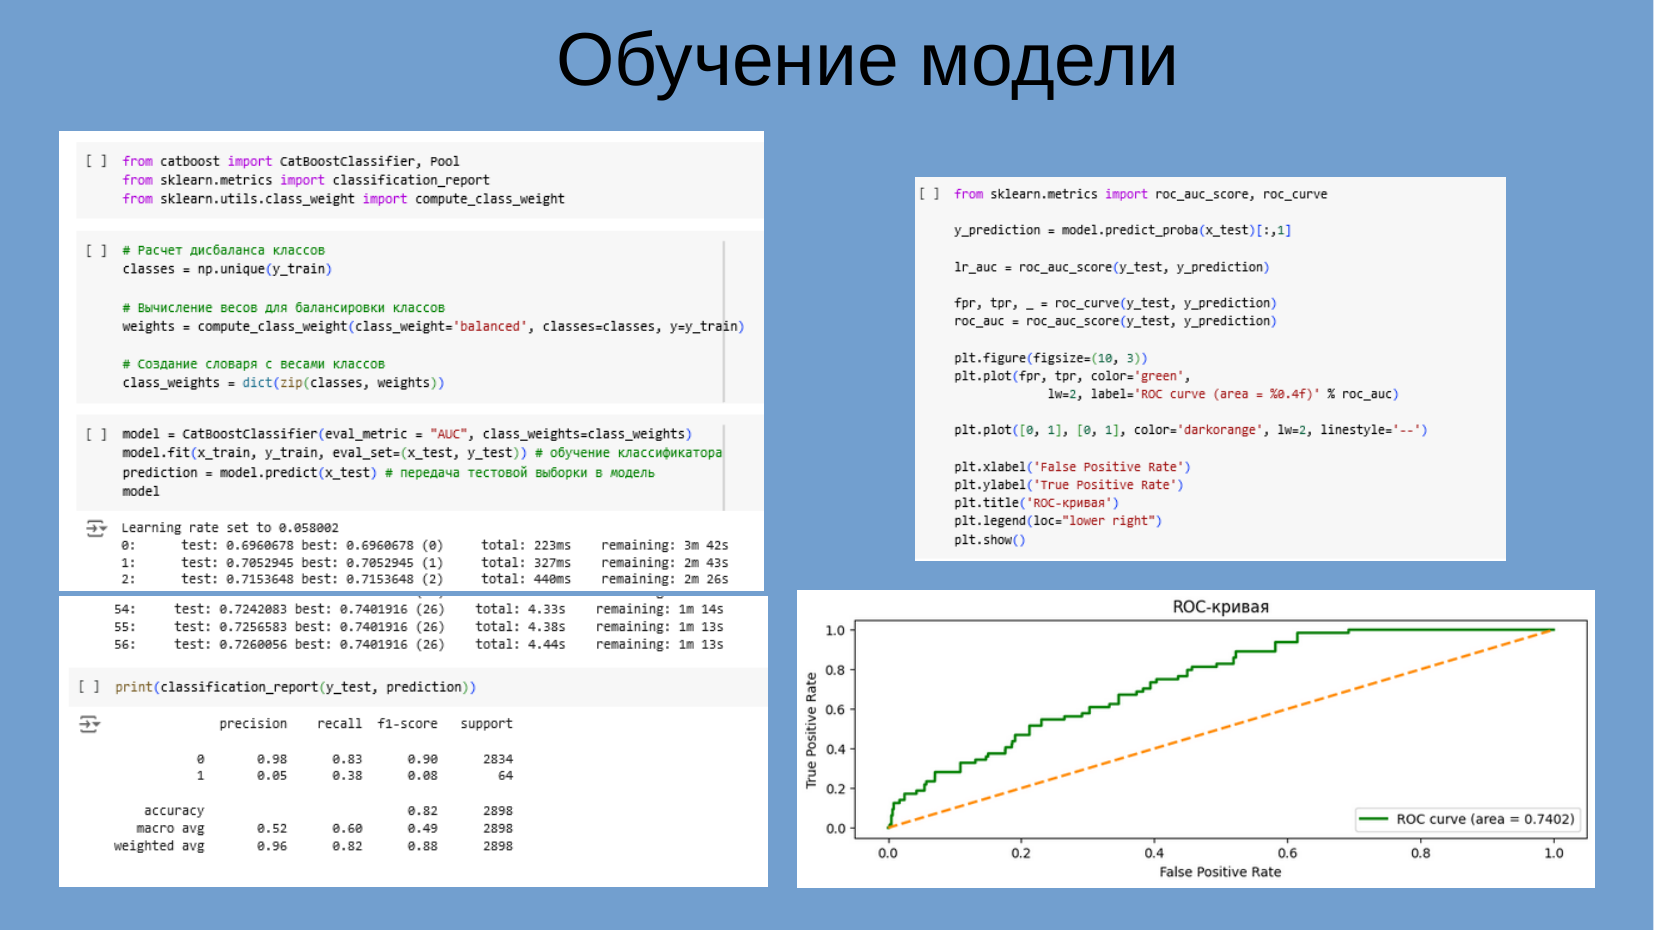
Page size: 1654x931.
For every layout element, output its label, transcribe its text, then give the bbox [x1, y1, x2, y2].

picture [59, 596, 768, 887]
picture [797, 590, 1595, 888]
picture [915, 177, 1506, 562]
title Обучение модели [540, 6, 1196, 113]
picture [59, 131, 764, 591]
